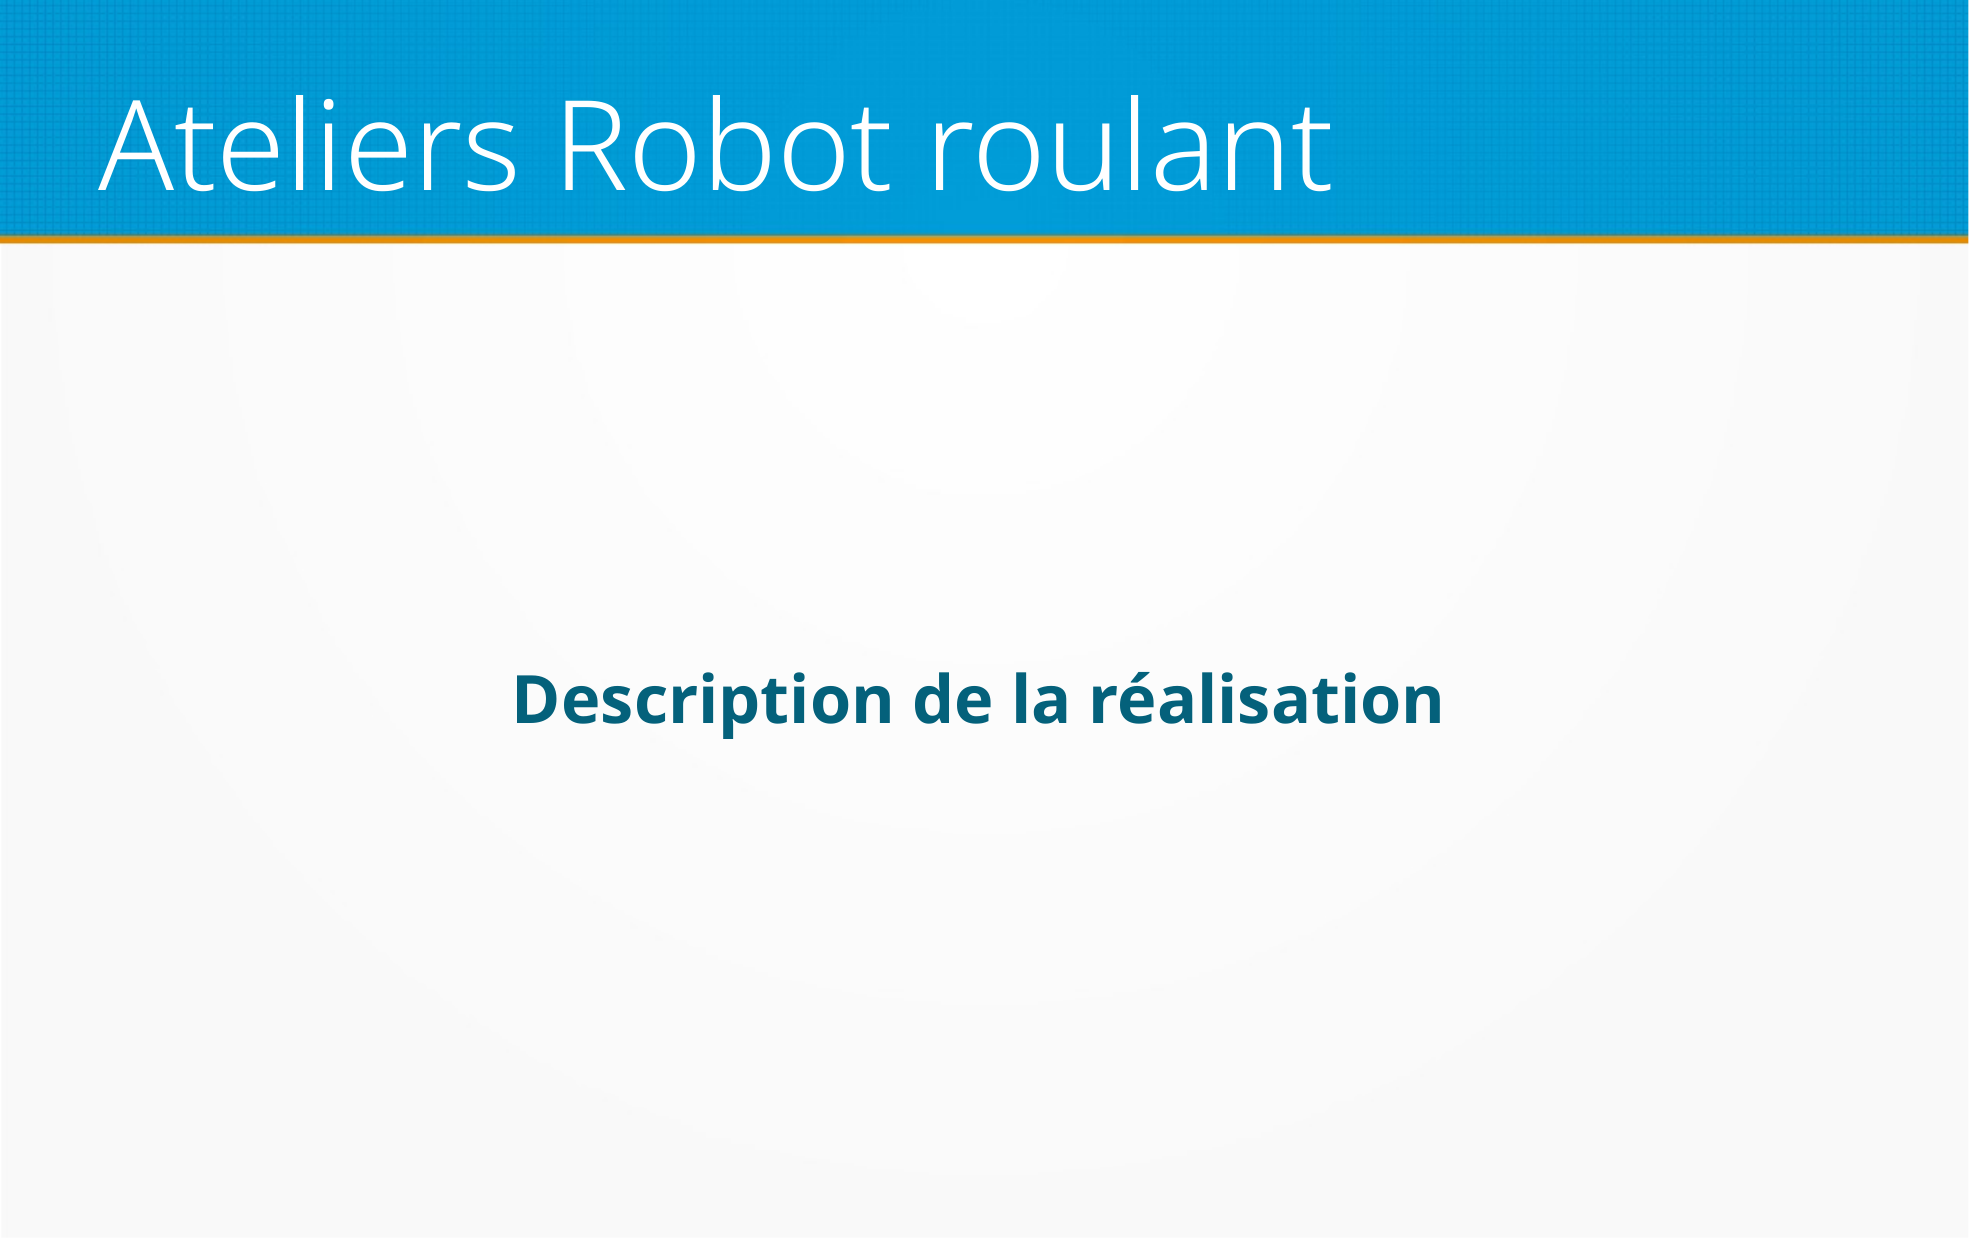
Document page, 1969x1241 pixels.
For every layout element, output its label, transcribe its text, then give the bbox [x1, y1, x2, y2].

title Ateliers Robot roulant [98, 19, 1870, 227]
subtitle Description de la réalisation [98, 315, 1861, 1081]
picture [0, 233, 1969, 1241]
